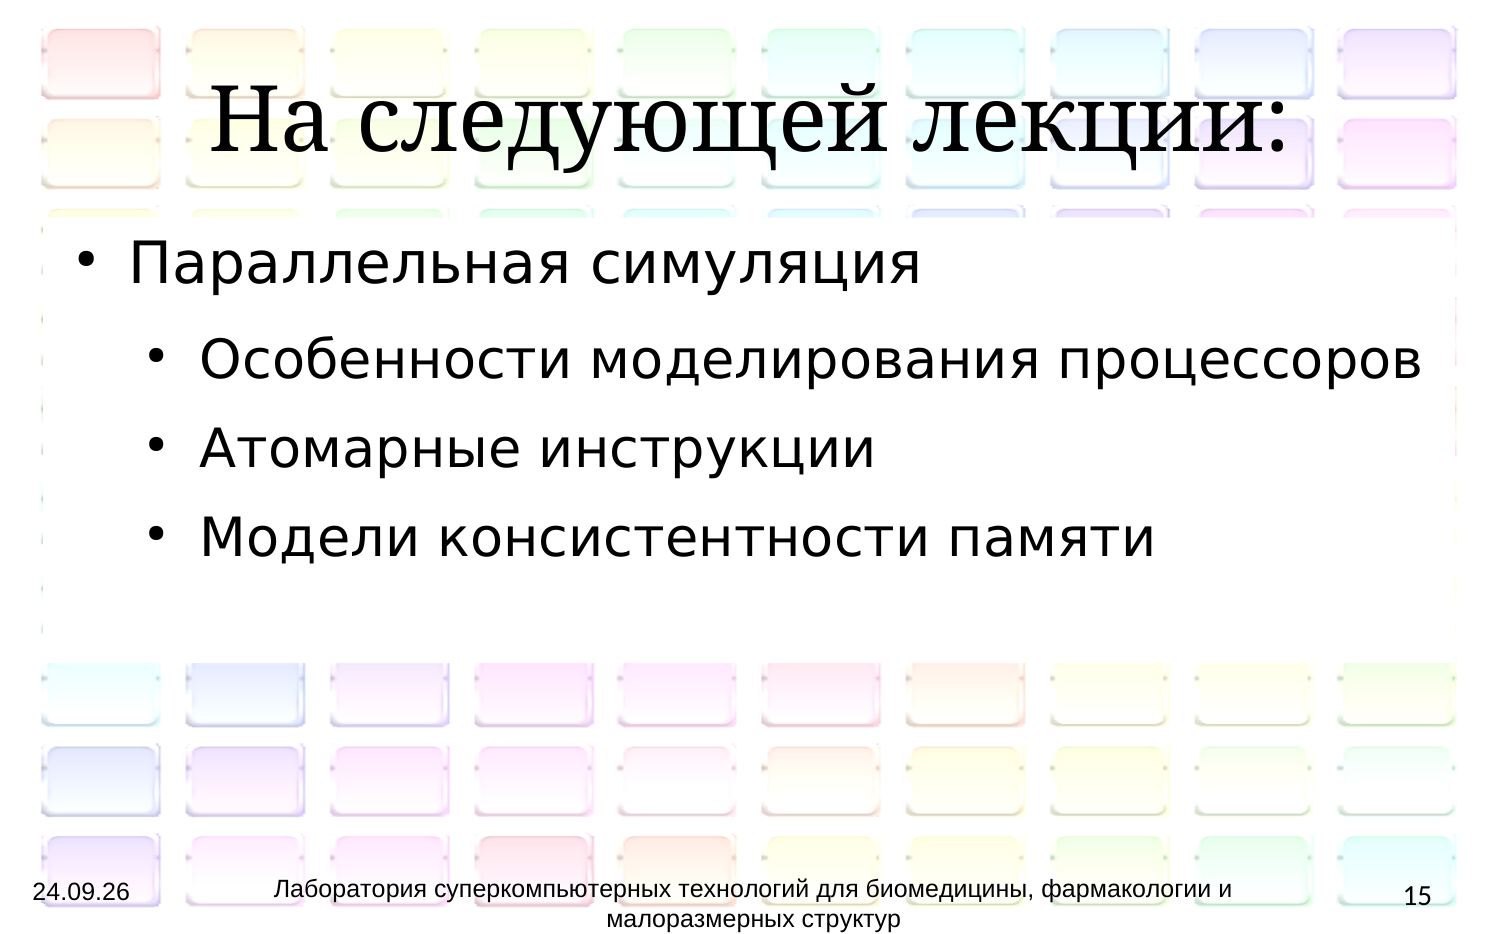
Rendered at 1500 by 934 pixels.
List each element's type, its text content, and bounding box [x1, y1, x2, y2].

list Параллельная симуляция Особенности моделирования процессоров Атомарные инструкции Модели консистентности памяти [43, 217, 1456, 664]
text_box <номер> [1387, 868, 1473, 918]
title На следующей лекции: [75, 37, 1426, 193]
picture [0, 0, 1500, 934]
text_box Лаборатория суперкомпьютерных технологий для биомедицины, фармакологии и малоразмерных структур [171, 864, 1338, 915]
text_box 14.04.14 [17, 868, 184, 918]
